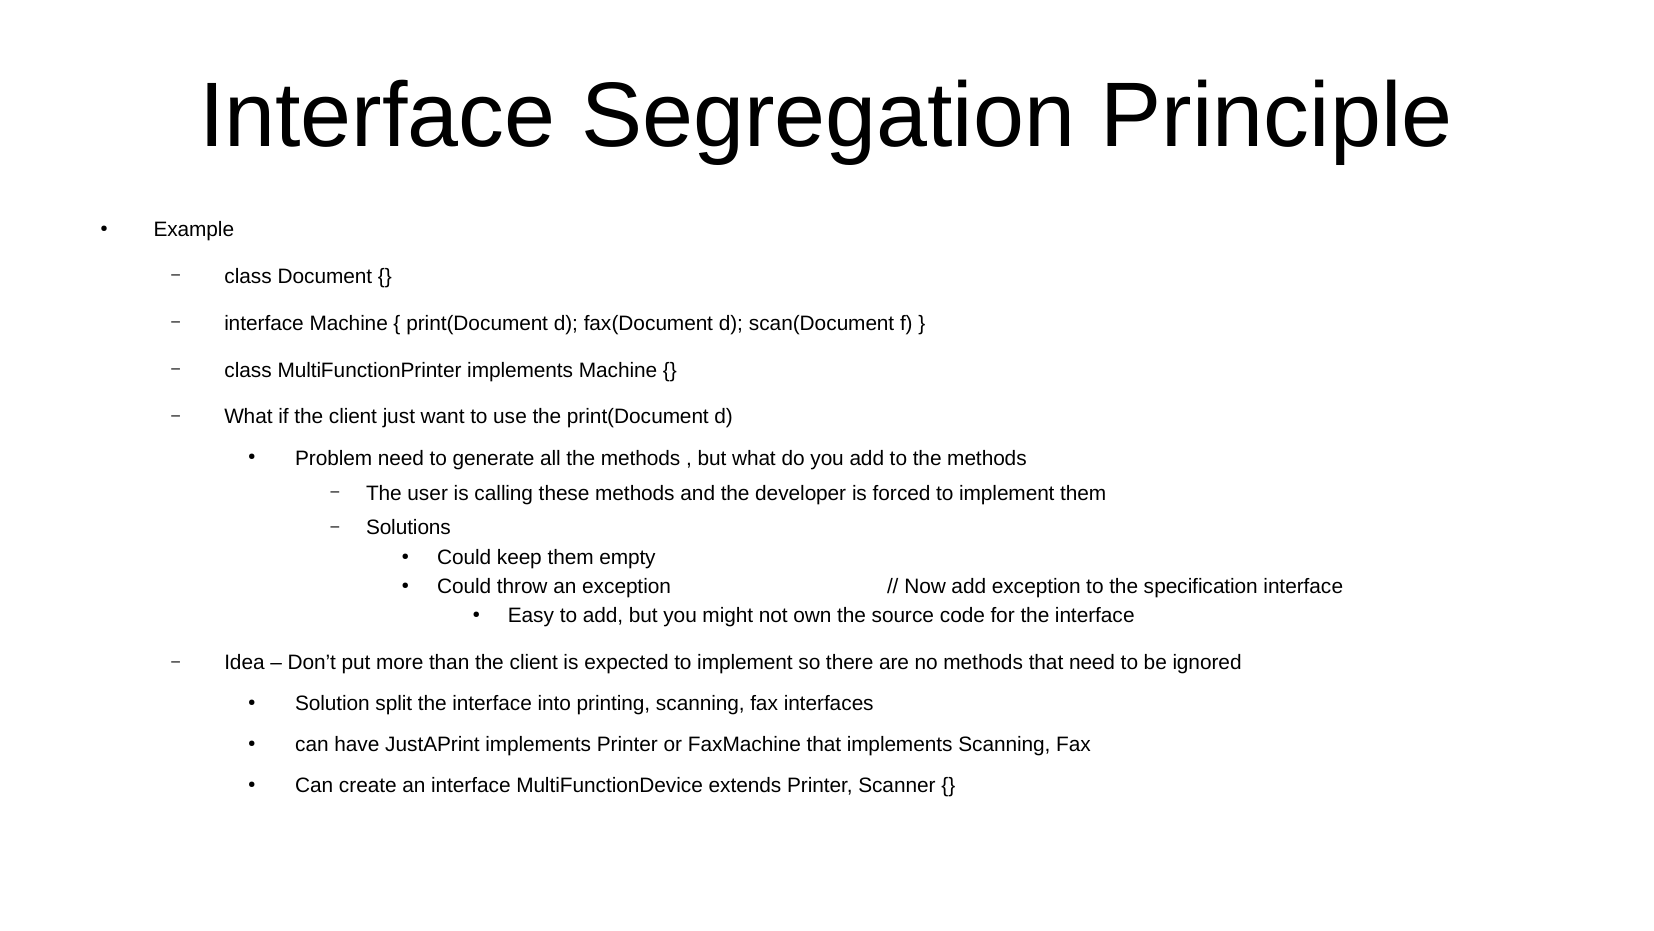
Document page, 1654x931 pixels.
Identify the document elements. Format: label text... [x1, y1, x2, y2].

list Example class Document {} interface Machine { print(Document d); fax(Document d); scan(Document f) } class MultiFunctionPrinter implements Machine {} What if the client just want to use the print(Document d) Problem need to generate all the methods , but what do you add to the methods The user is calling these methods and the developer is forced to implement them Solutions Could keep them empty Could throw an exception // Now add exception to the specification interface Easy to add, but you might not own the source code for the interface Idea – Don’t put more than the client is expected to implement so there are no methods that need to be ignored Solution split the interface into printing, scanning, fax interfaces can have JustAPrint implements Printer or FaxMachine that implements Scanning, Fax Can create an interface MultiFunctionDevice extends Printer, Scanner {} [82, 217, 1621, 916]
title Interface Segregation Principle [82, 37, 1571, 193]
